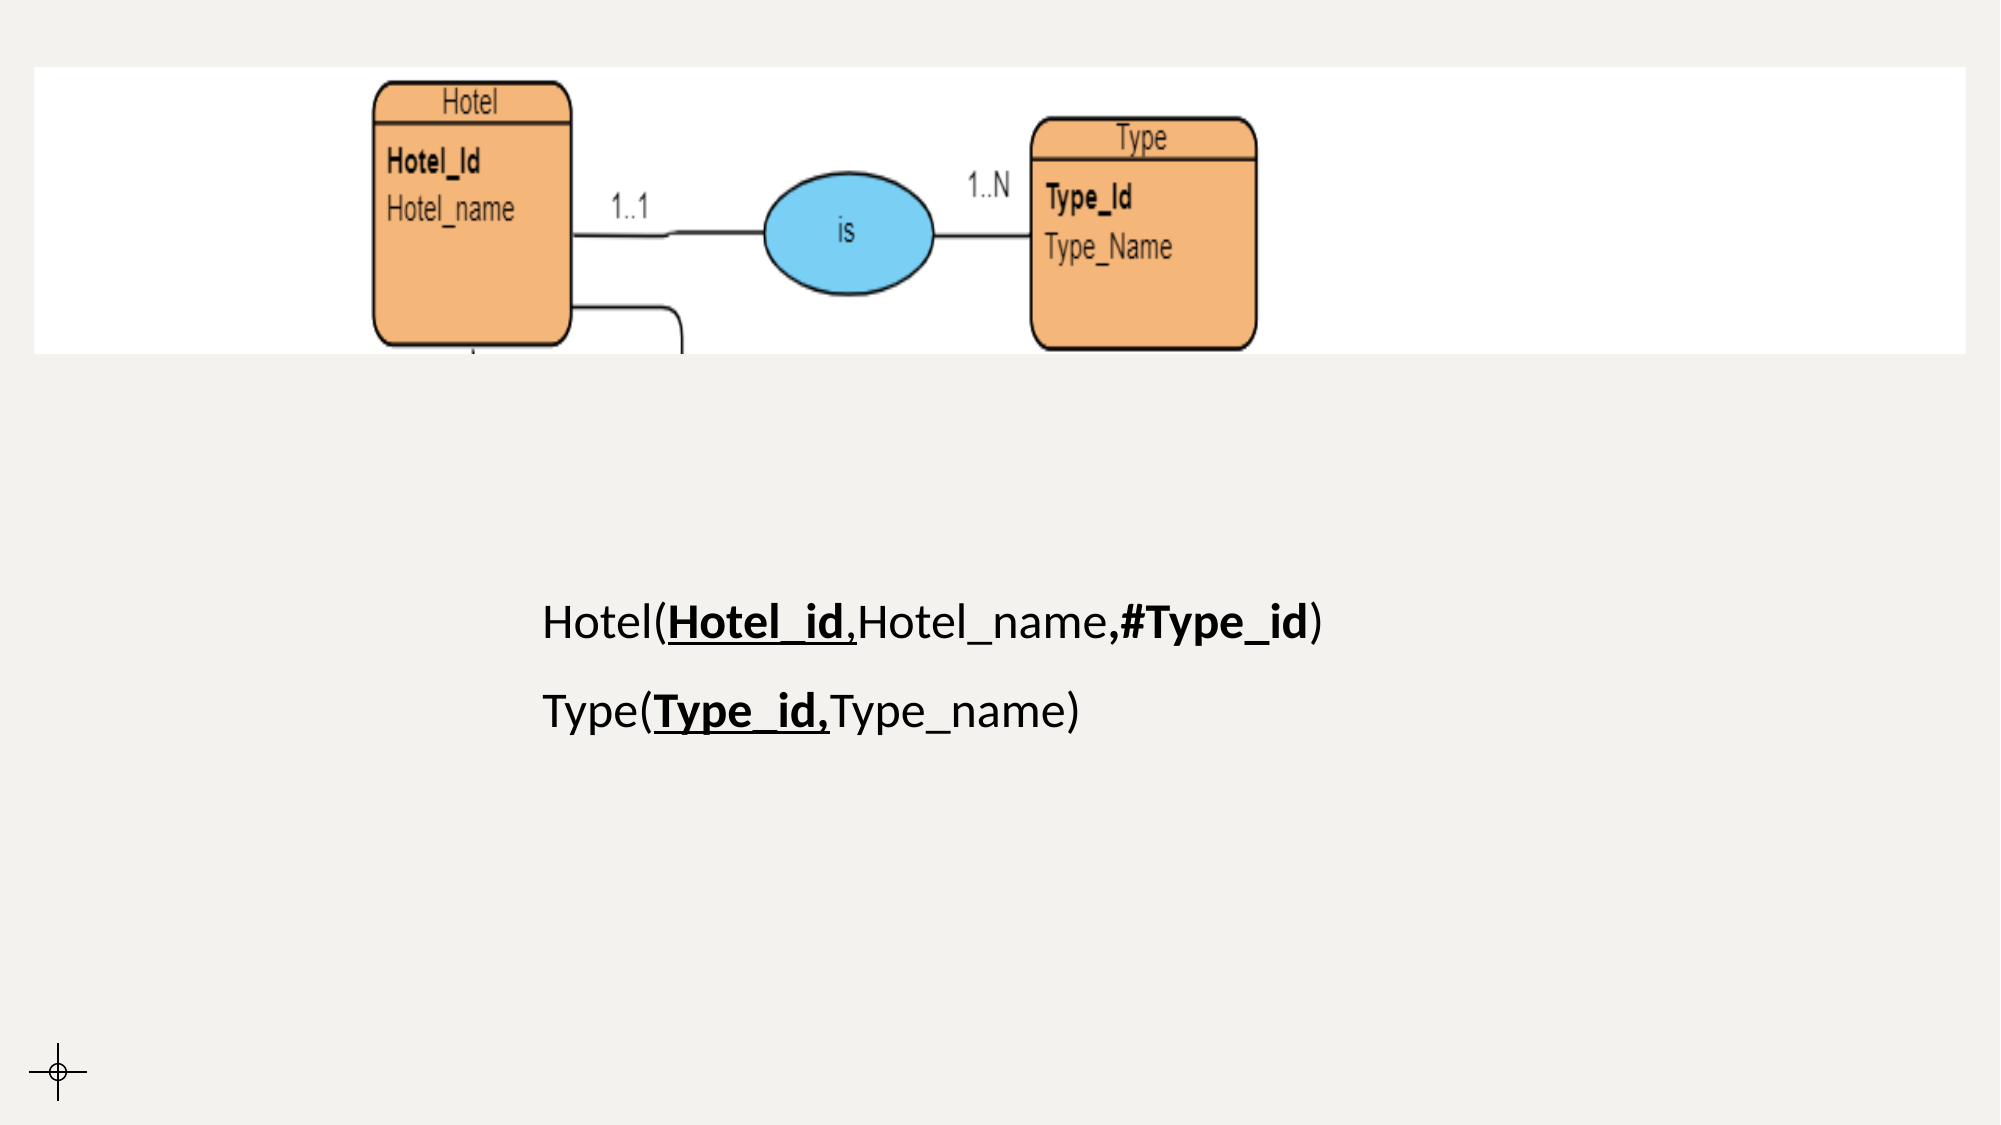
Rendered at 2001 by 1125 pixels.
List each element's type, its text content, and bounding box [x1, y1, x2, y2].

picture [34, 67, 1966, 354]
text_box Hotel(Hotel_id,Hotel_name,#Type_id) Type(Type_id,Type_name) [527, 571, 1404, 744]
